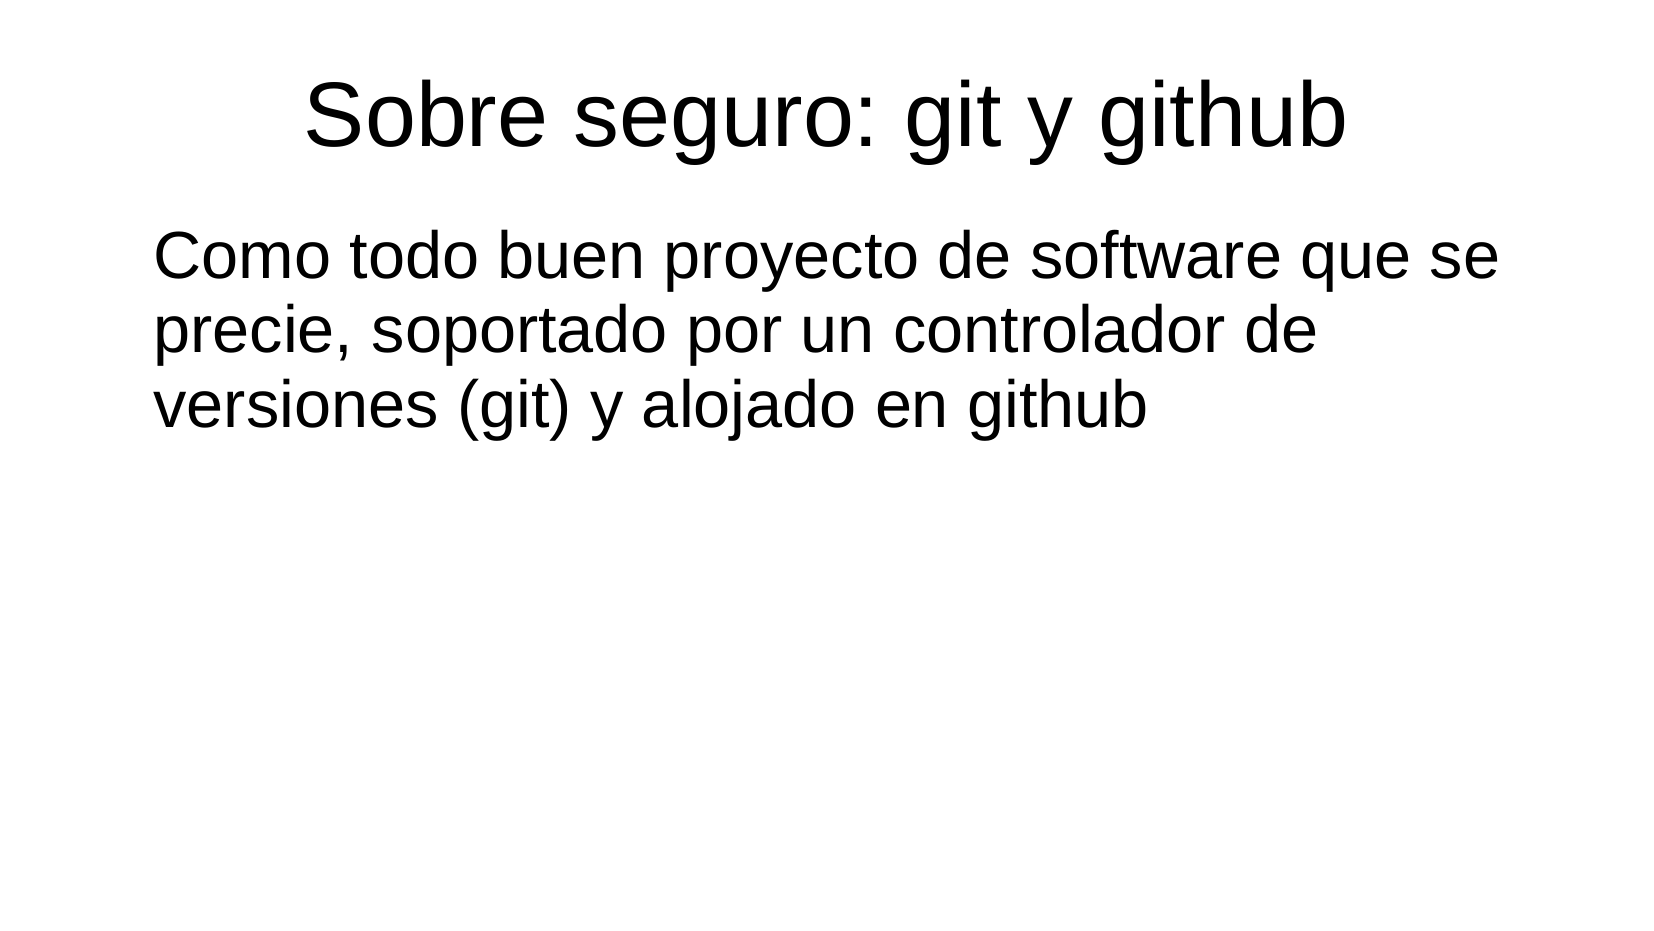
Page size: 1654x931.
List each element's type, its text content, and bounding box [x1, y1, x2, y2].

list Como todo buen proyecto de software que se precie, soportado por un controlador de versiones (git) y alojado en github [82, 217, 1571, 758]
title Sobre seguro: git y github [82, 37, 1571, 193]
